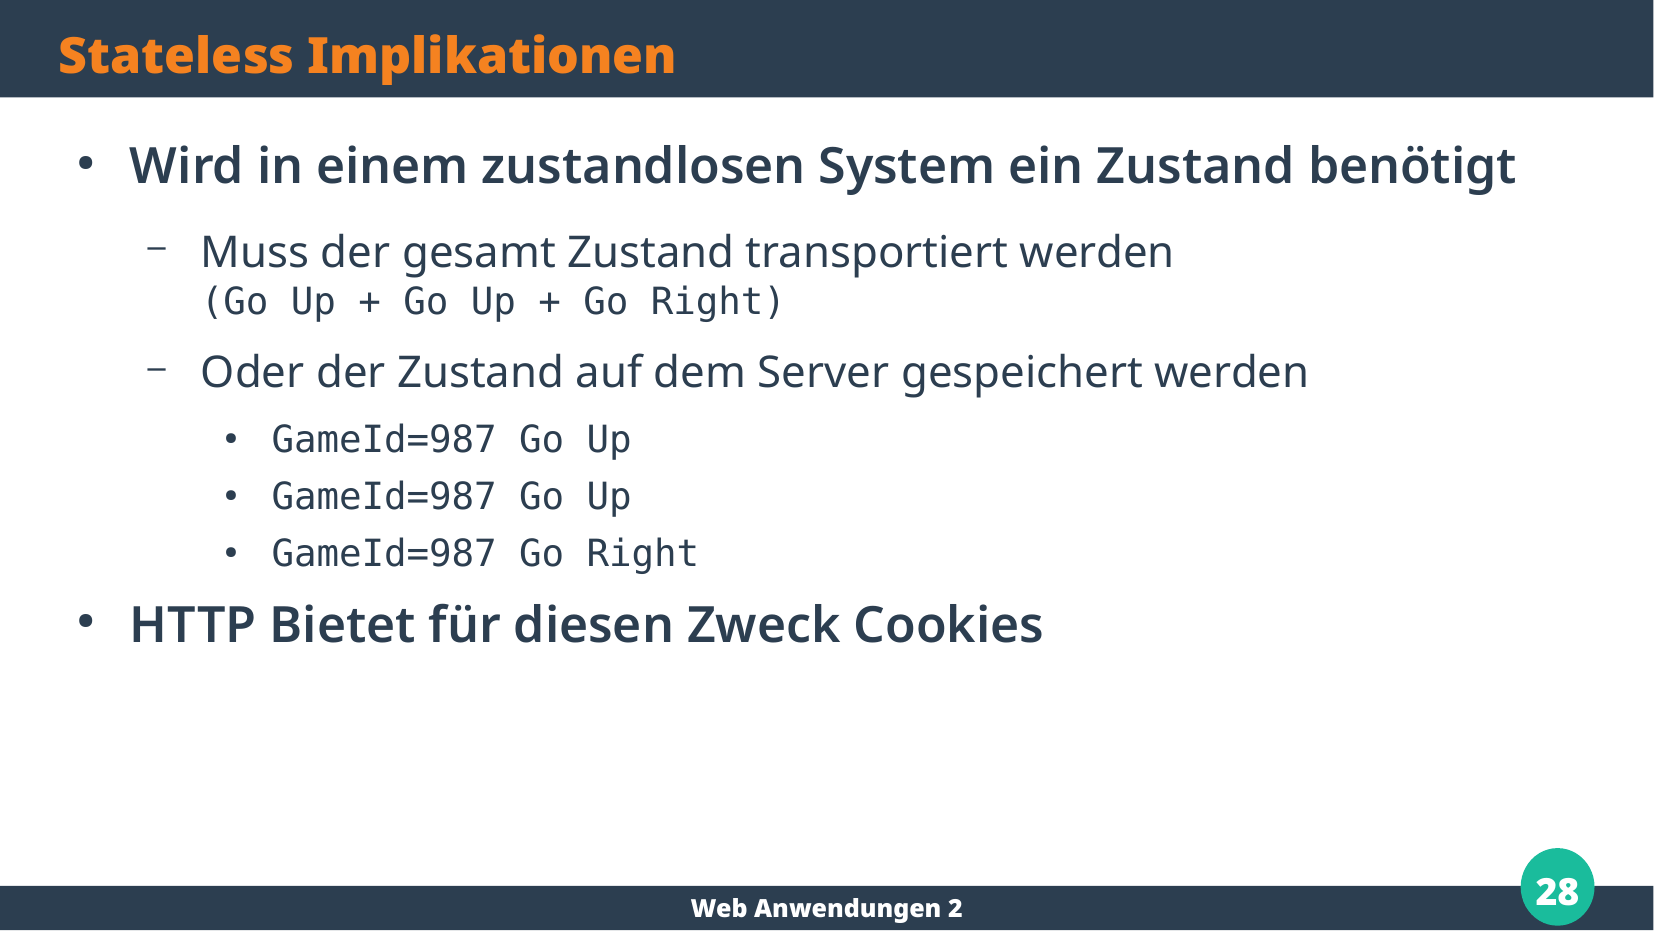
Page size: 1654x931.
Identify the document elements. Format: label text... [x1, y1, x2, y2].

list Wird in einem zustandlosen System ein Zustand benötigt Muss der gesamt Zustand transportiert werden (Go Up + Go Up + Go Right) Oder der Zustand auf dem Server gespeichert werden GameId=987 Go Up GameId=987 Go Up GameId=987 Go Right HTTP Bietet für diesen Zweck Cookies [59, 129, 1595, 864]
title Stateless Implikationen [59, 8, 1595, 89]
